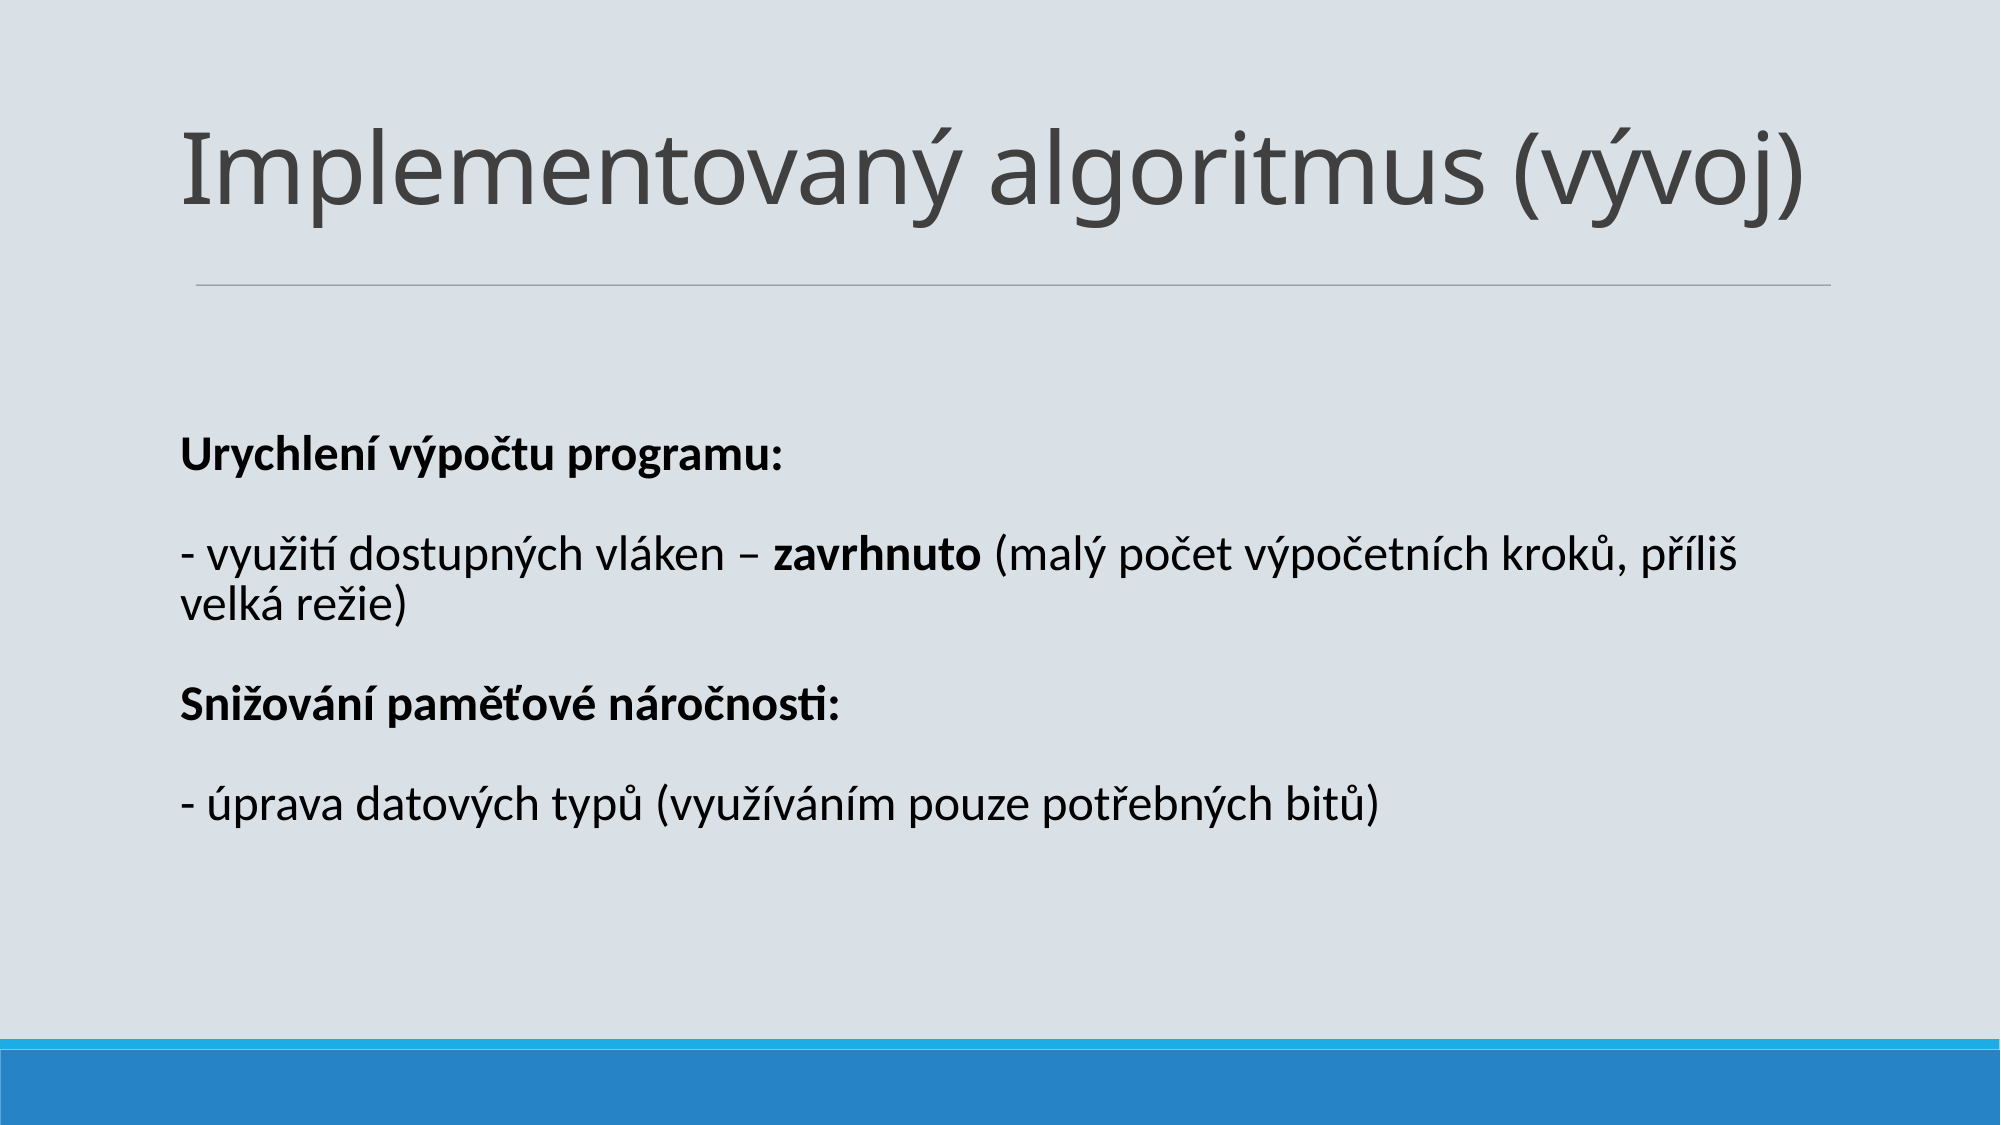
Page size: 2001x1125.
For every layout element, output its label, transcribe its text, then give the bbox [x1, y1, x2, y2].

subtitle Urychlení výpočtu programu: - využití dostupných vláken – zavrhnuto (malý počet výpočetních kroků, příliš velká režie) Snižování paměťové náročnosti: - úprava datových typů (využíváním pouze potřebných bitů) [180, 302, 1830, 963]
title Implementovaný algoritmus (vývoj) [180, 47, 1830, 285]
